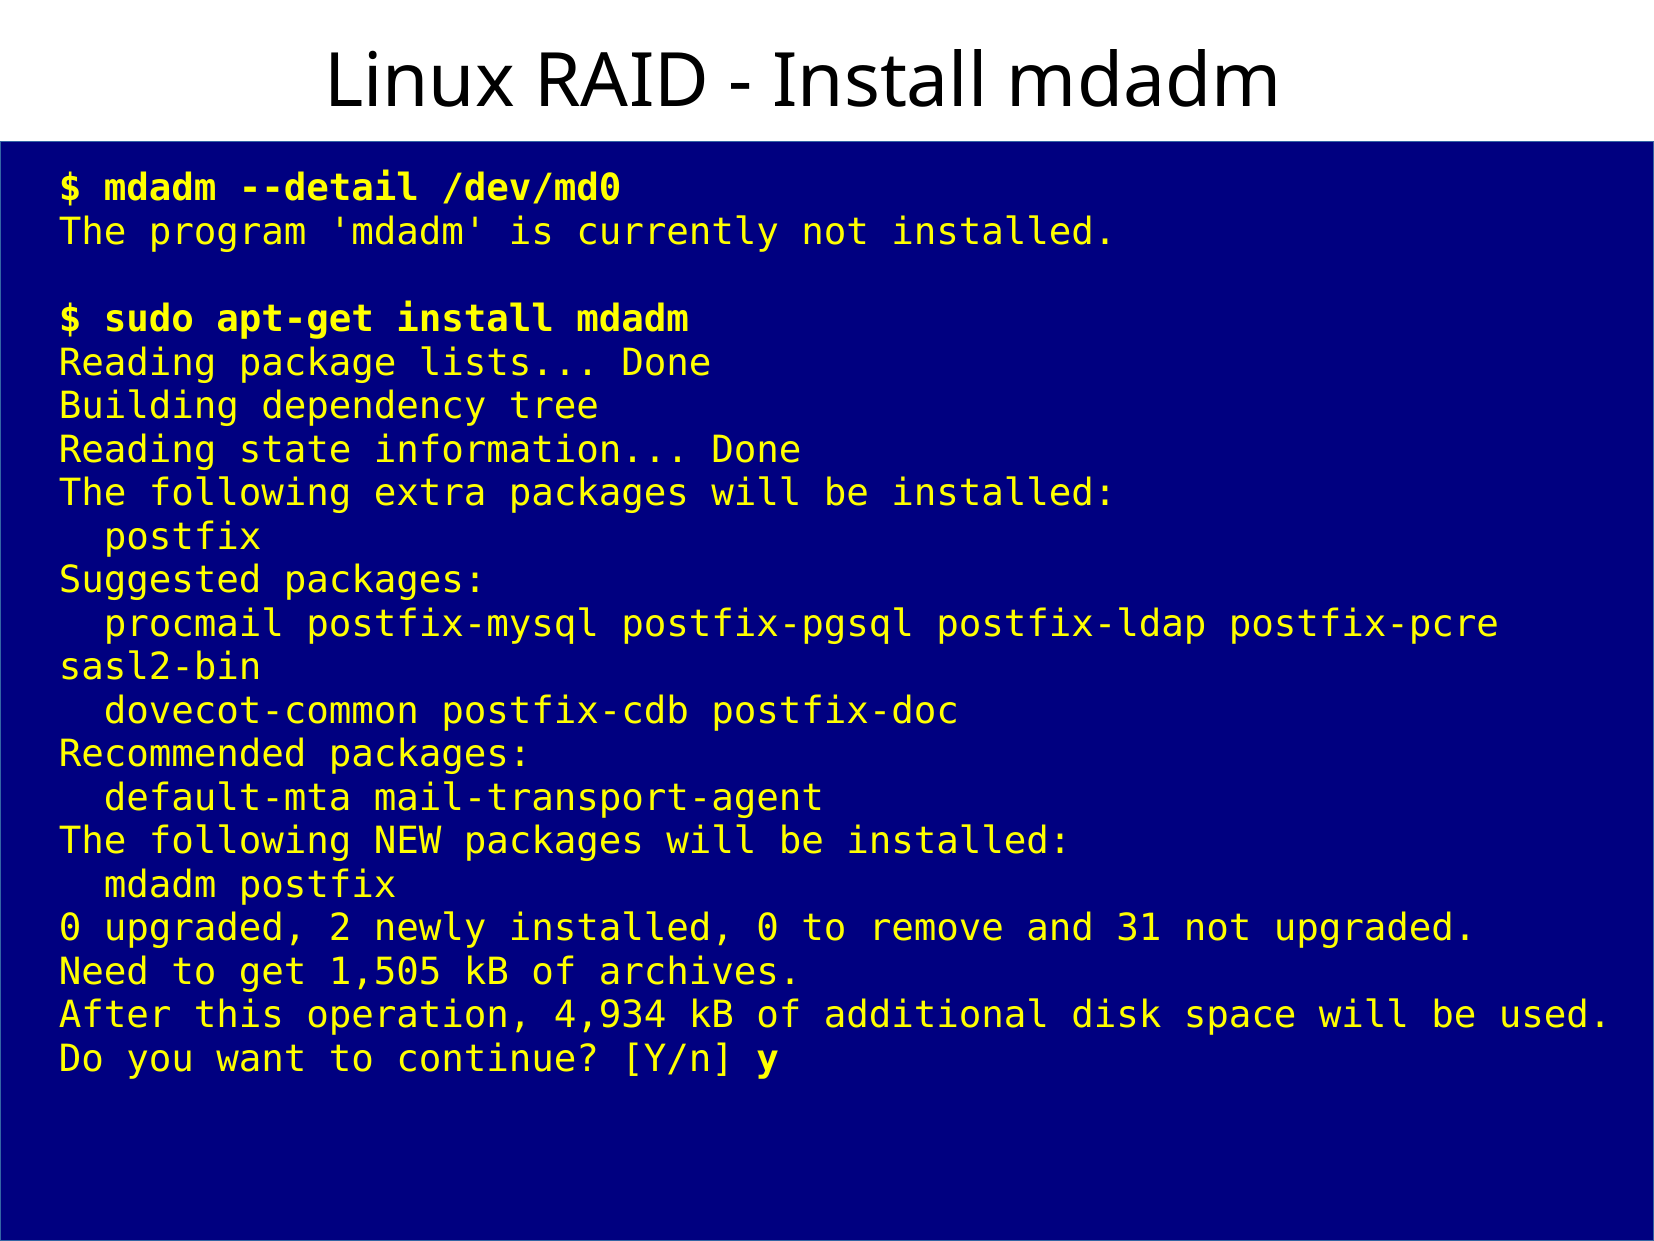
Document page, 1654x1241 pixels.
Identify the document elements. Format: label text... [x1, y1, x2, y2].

title Linux RAID - Install mdadm [59, 36, 1548, 119]
text_box $ mdadm --detail /dev/md0 The program 'mdadm' is currently not installed. $ sudo apt-get install mdadm Reading package lists... Done Building dependency tree Reading state information... Done The following extra packages will be installed: postfix Suggested packages: procmail postfix-mysql postfix-pgsql postfix-ldap postfix-pcre sasl2-bin dovecot-common postfix-cdb postfix-doc Recommended packages: default-mta mail-transport-agent The following NEW packages will be installed: mdadm postfix 0 upgraded, 2 newly installed, 0 to remove and 31 not upgraded. Need to get 1,505 kB of archives. After this operation, 4,934 kB of additional disk space will be used. Do you want to continue? [Y/n] y [0, 141, 1654, 1241]
